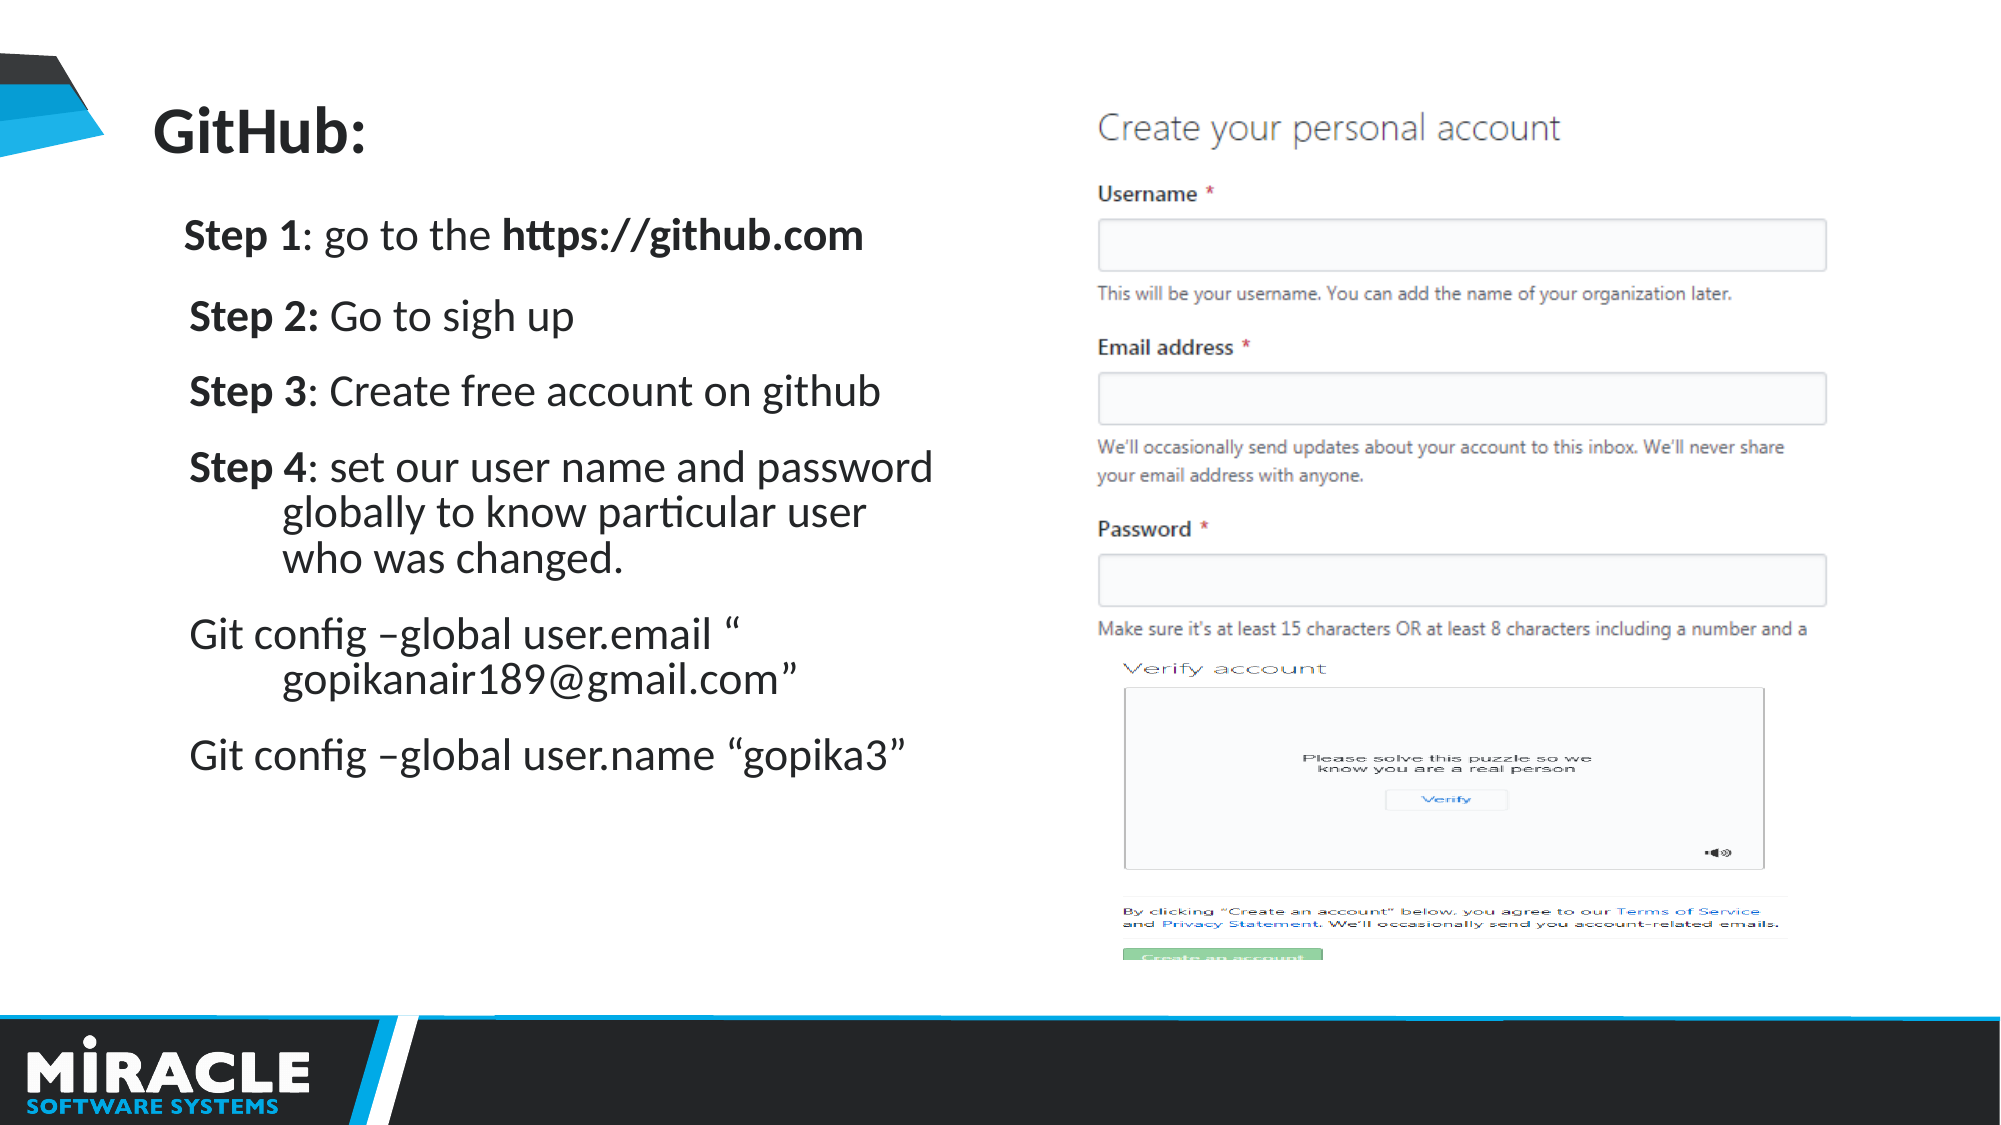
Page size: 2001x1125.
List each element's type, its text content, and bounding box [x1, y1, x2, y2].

text_box GitHub: Step 1: go to the https://github.com Step 2: Go to sigh up Step 3: Create free account on github Step 4: set our user name and password globally to know particular user who was changed. Git config –global user.email “gopikanair189@gmail.com” Git config –global user.name “gopika3” [0, 0, 961, 959]
picture [1050, 59, 1857, 648]
picture [1095, 652, 1801, 961]
